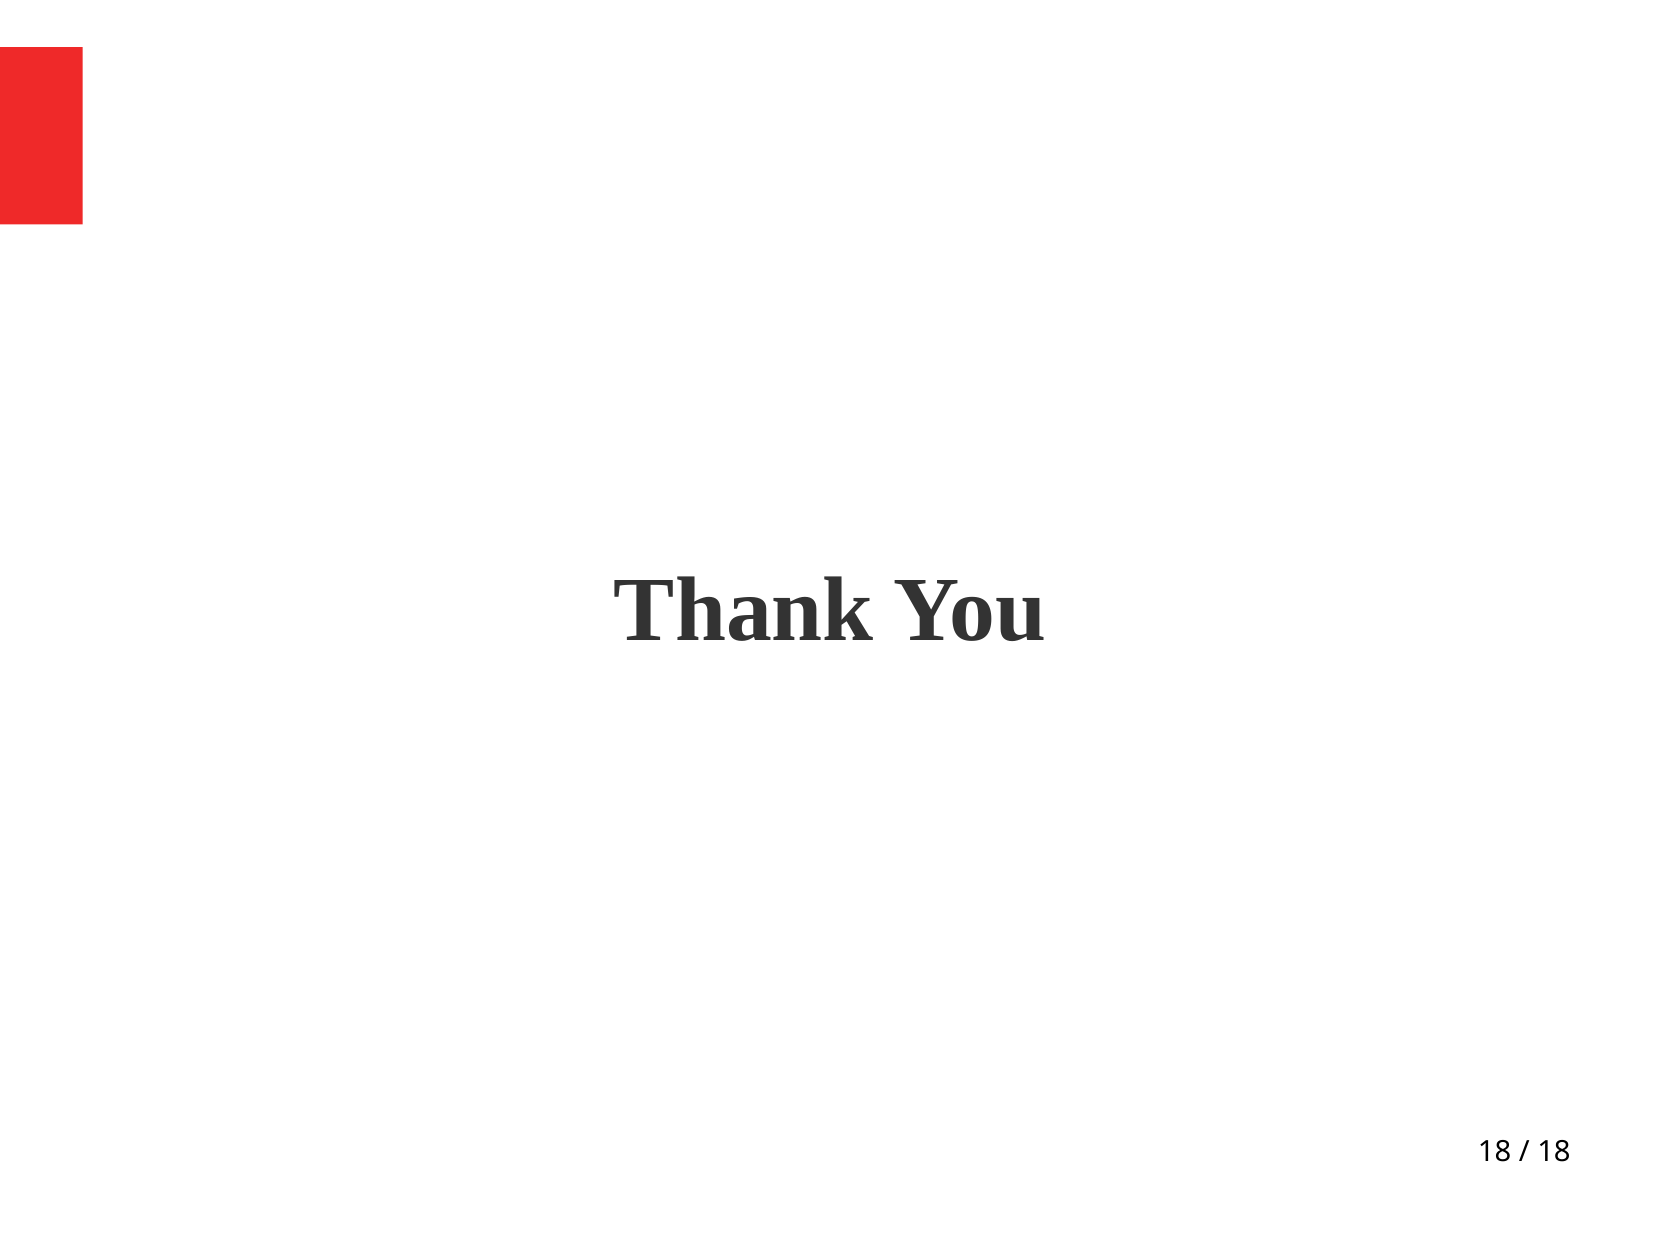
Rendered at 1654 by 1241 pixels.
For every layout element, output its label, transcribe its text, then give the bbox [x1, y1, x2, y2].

title Thank You [90, 49, 1571, 1171]
